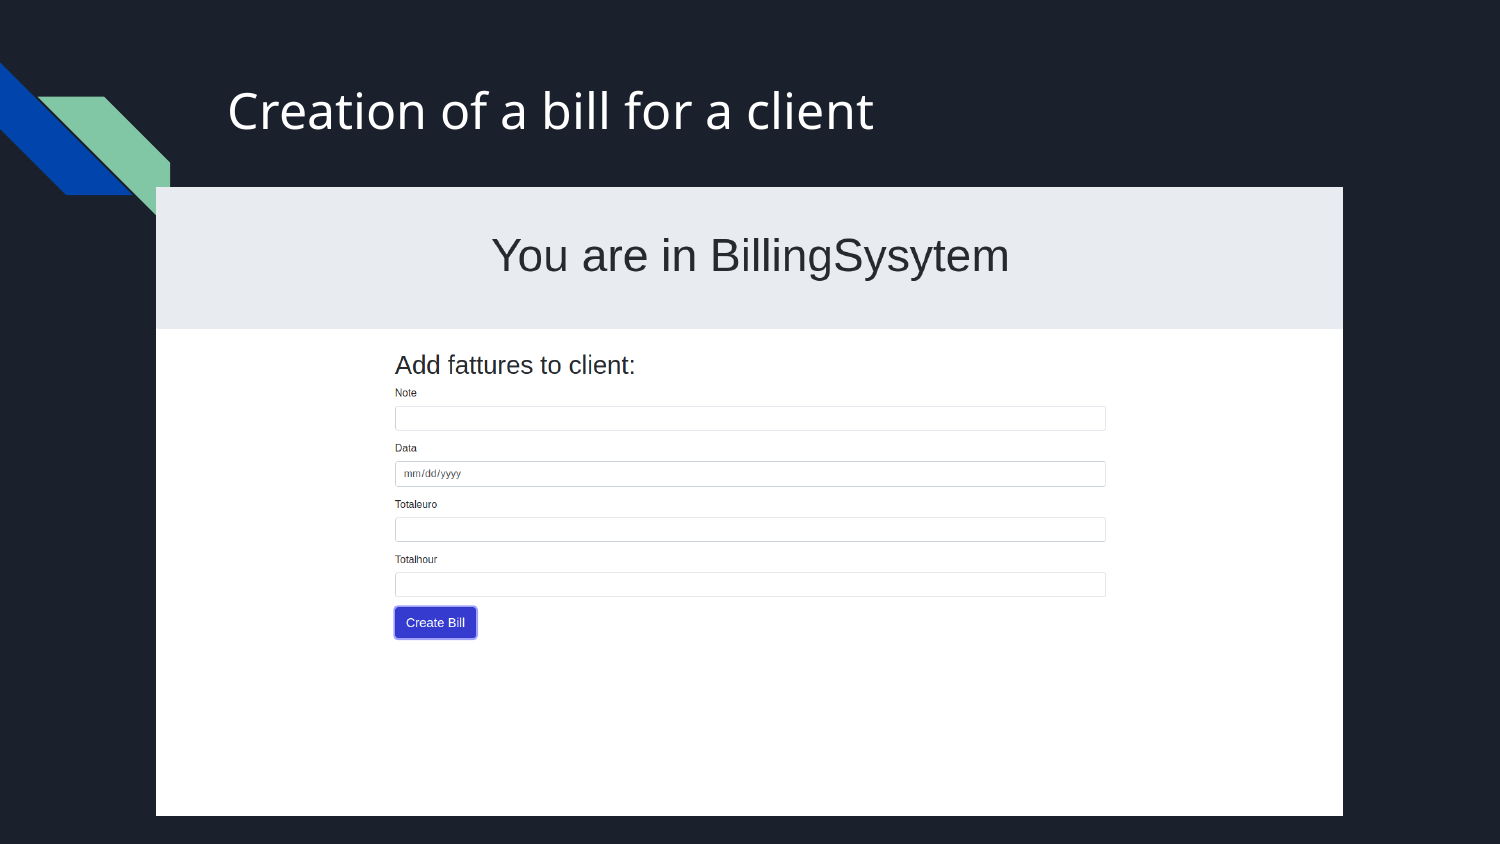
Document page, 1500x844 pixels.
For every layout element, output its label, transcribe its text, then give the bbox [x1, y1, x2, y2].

picture [156, 187, 1343, 816]
title Creation of a bill for a client [212, 64, 1368, 215]
